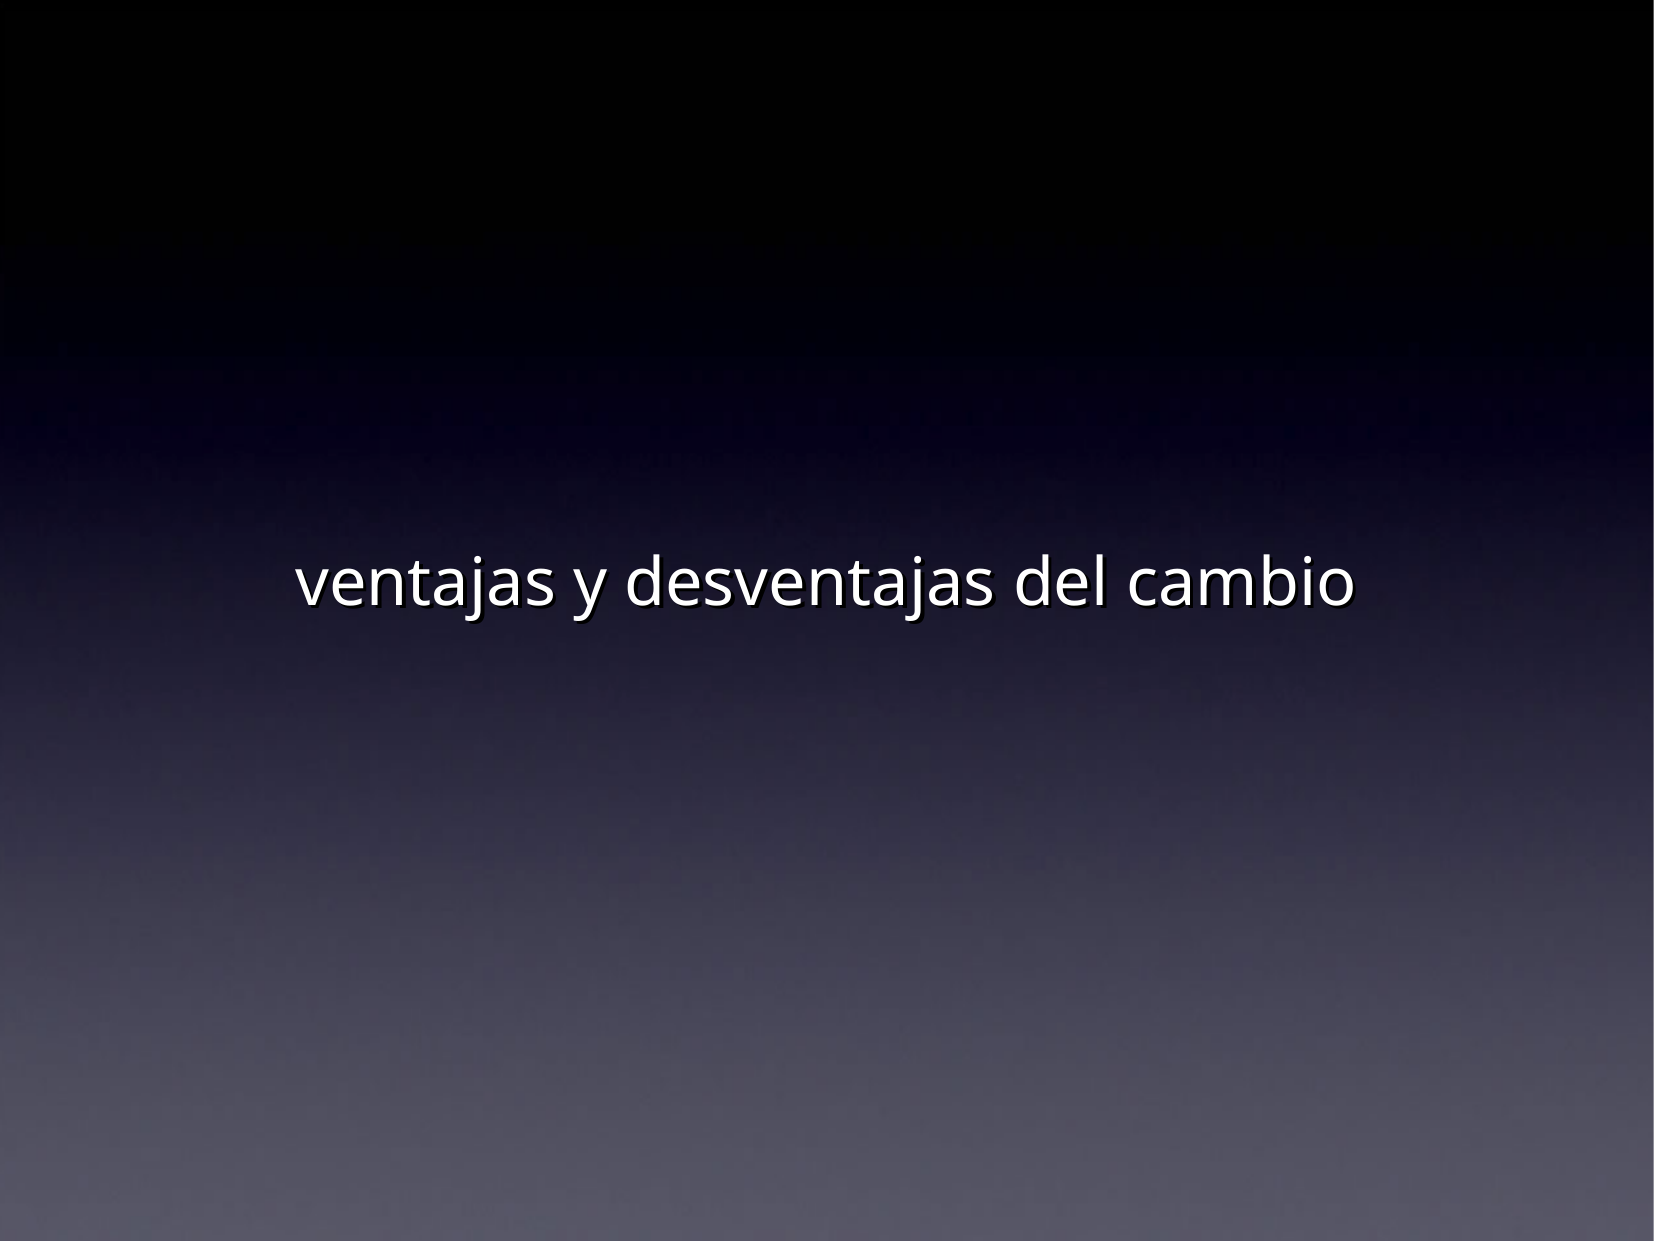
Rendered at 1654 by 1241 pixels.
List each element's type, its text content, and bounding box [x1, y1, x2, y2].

picture [0, 0, 1654, 1241]
subtitle ventajas y desventajas del cambio [82, 49, 1571, 1109]
